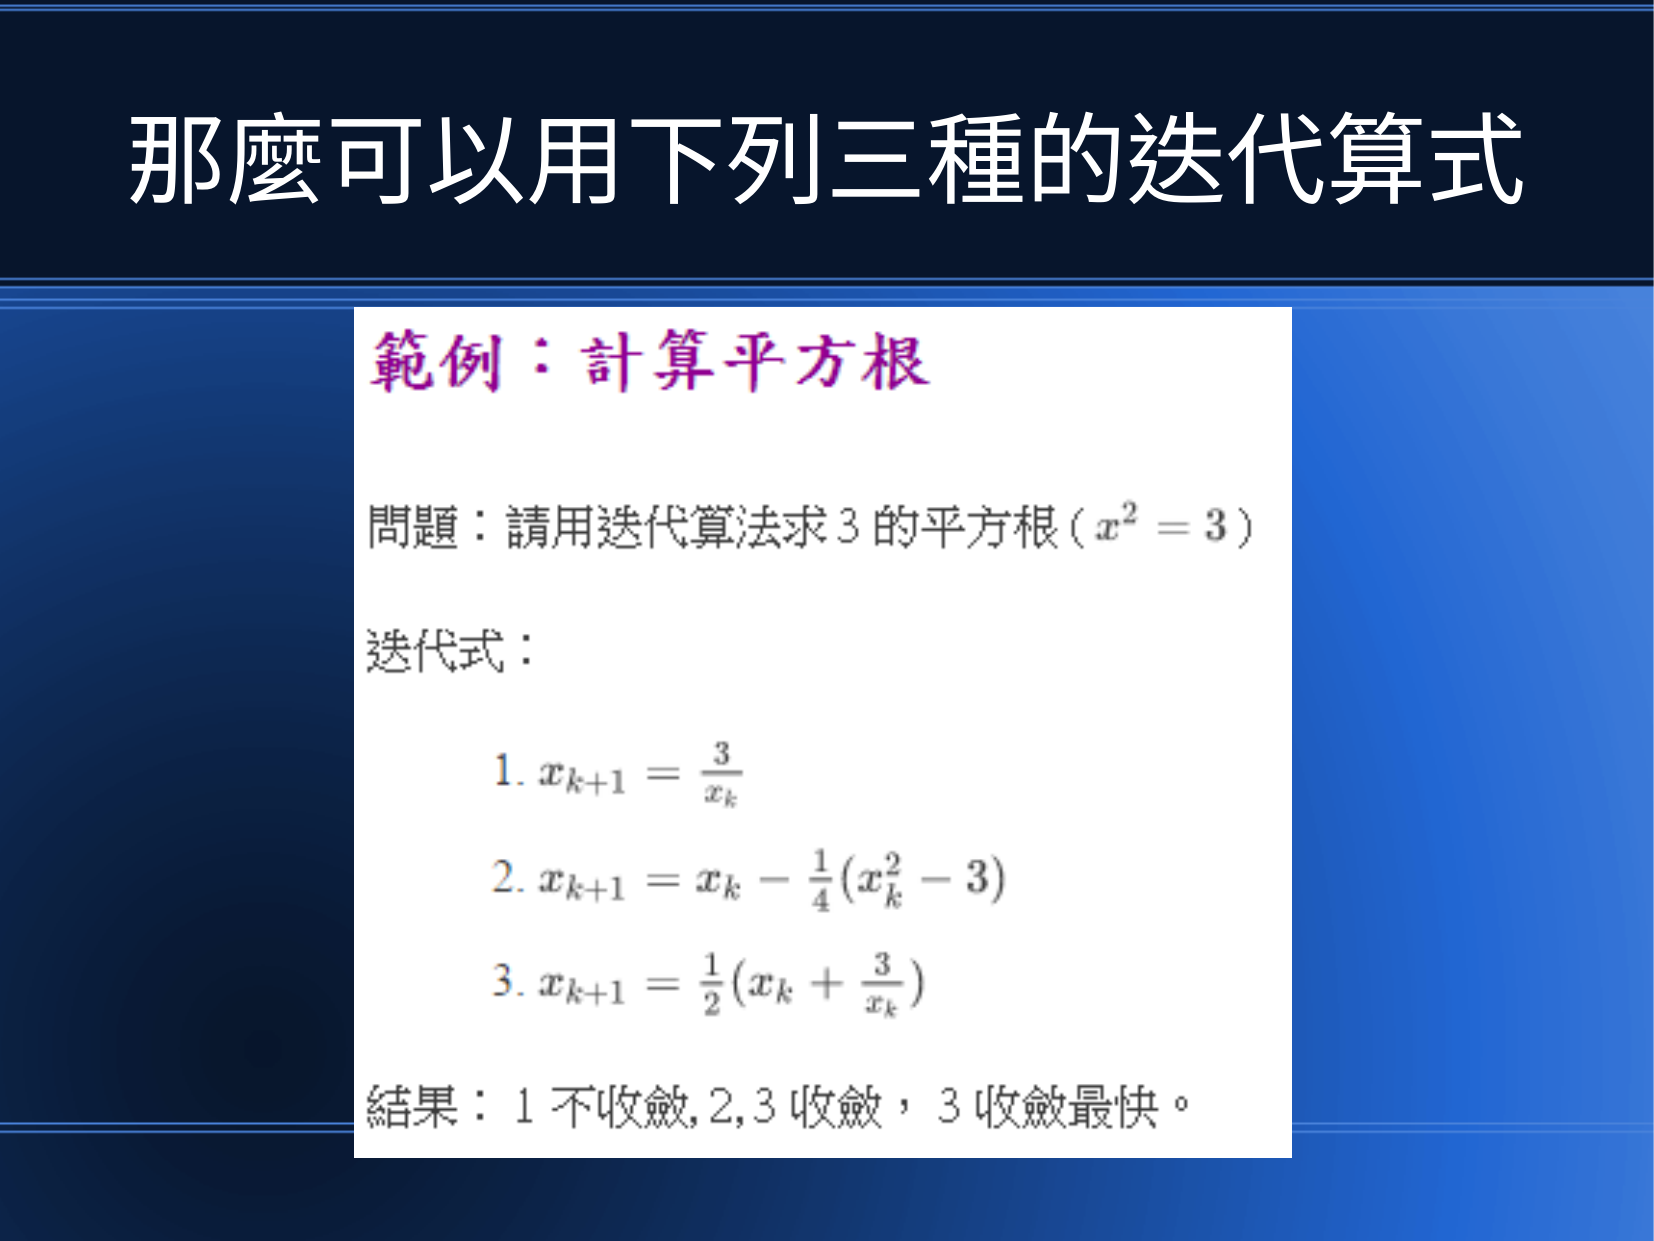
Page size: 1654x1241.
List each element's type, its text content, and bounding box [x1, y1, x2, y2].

title 那麼可以用下列三種的迭代算式 [82, 49, 1571, 257]
picture [0, 0, 1654, 1241]
